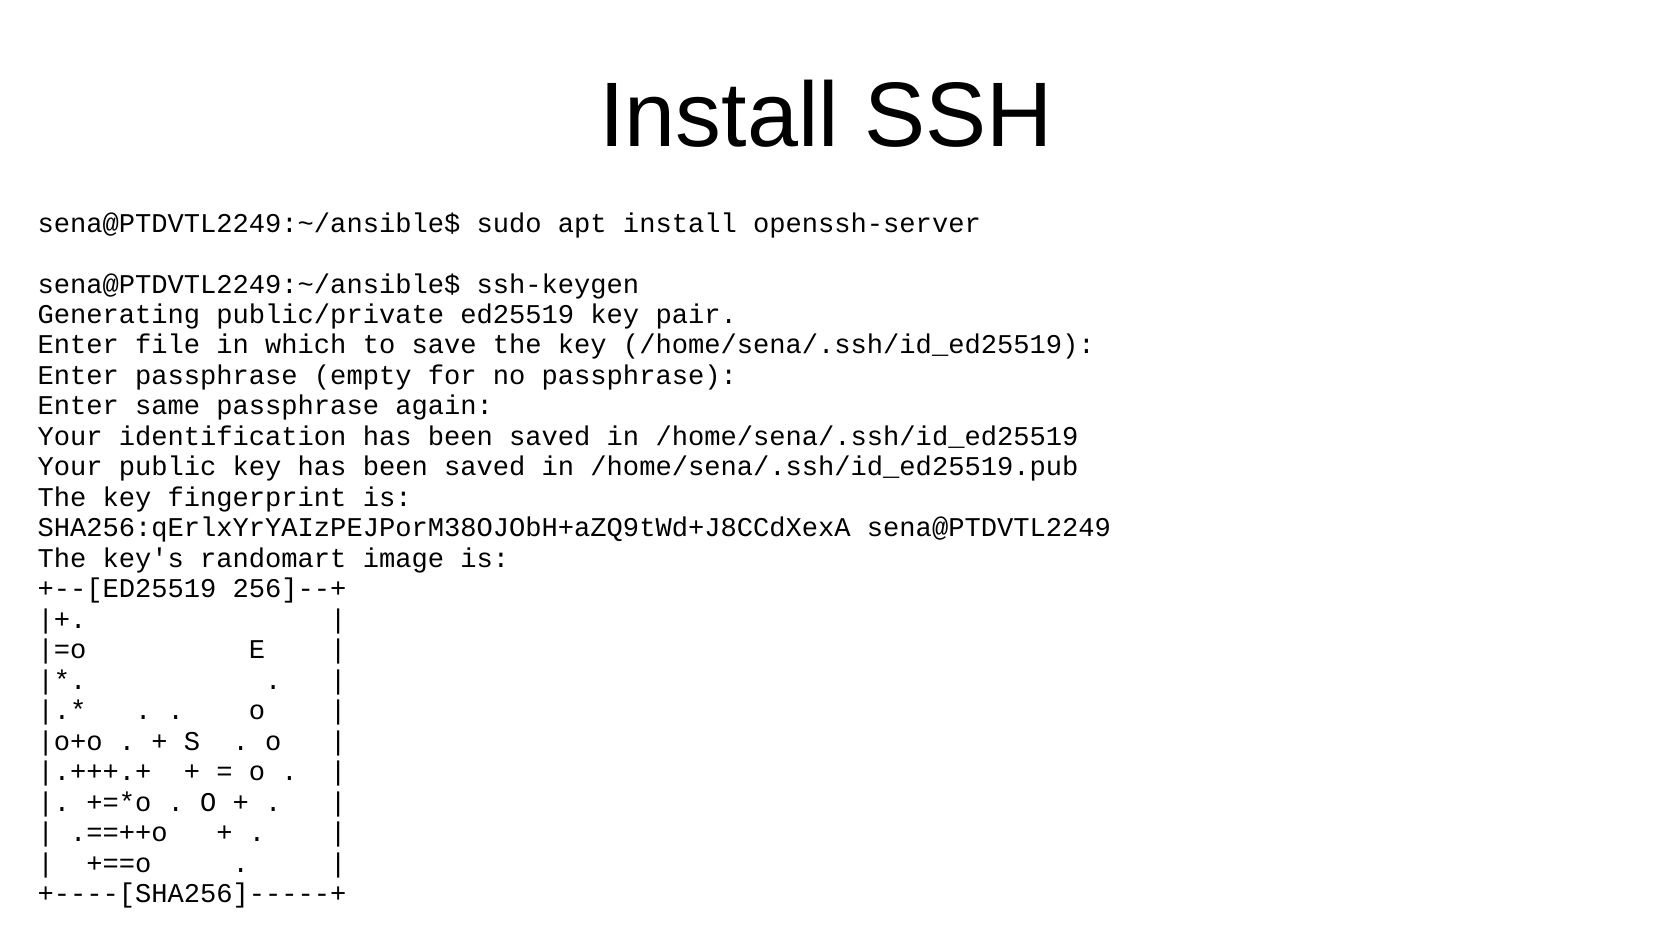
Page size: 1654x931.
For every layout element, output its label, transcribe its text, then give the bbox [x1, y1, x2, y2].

subtitle sena@PTDVTL2249:~/ansible$ sudo apt install openssh-server sena@PTDVTL2249:~/ansible$ ssh-keygen Generating public/private ed25519 key pair. Enter file in which to save the key (/home/sena/.ssh/id_ed25519): Enter passphrase (empty for no passphrase): Enter same passphrase again: Your identification has been saved in /home/sena/.ssh/id_ed25519 Your public key has been saved in /home/sena/.ssh/id_ed25519.pub The key fingerprint is: SHA256:qErlxYrYAIzPEJPorM38OJObH+aZQ9tWd+J8CCdXexA sena@PTDVTL2249 The key's randomart image is: +--[ED25519 256]--+ |+. | |=o E | |*. . | |.* . . o | |o+o . + S . o | |.+++.+ + = o . | |. +=*o . O + . | | .==++o + . | | +==o . | +----[SHA256]-----+ [37, 209, 1526, 911]
title Install SSH [82, 37, 1571, 193]
